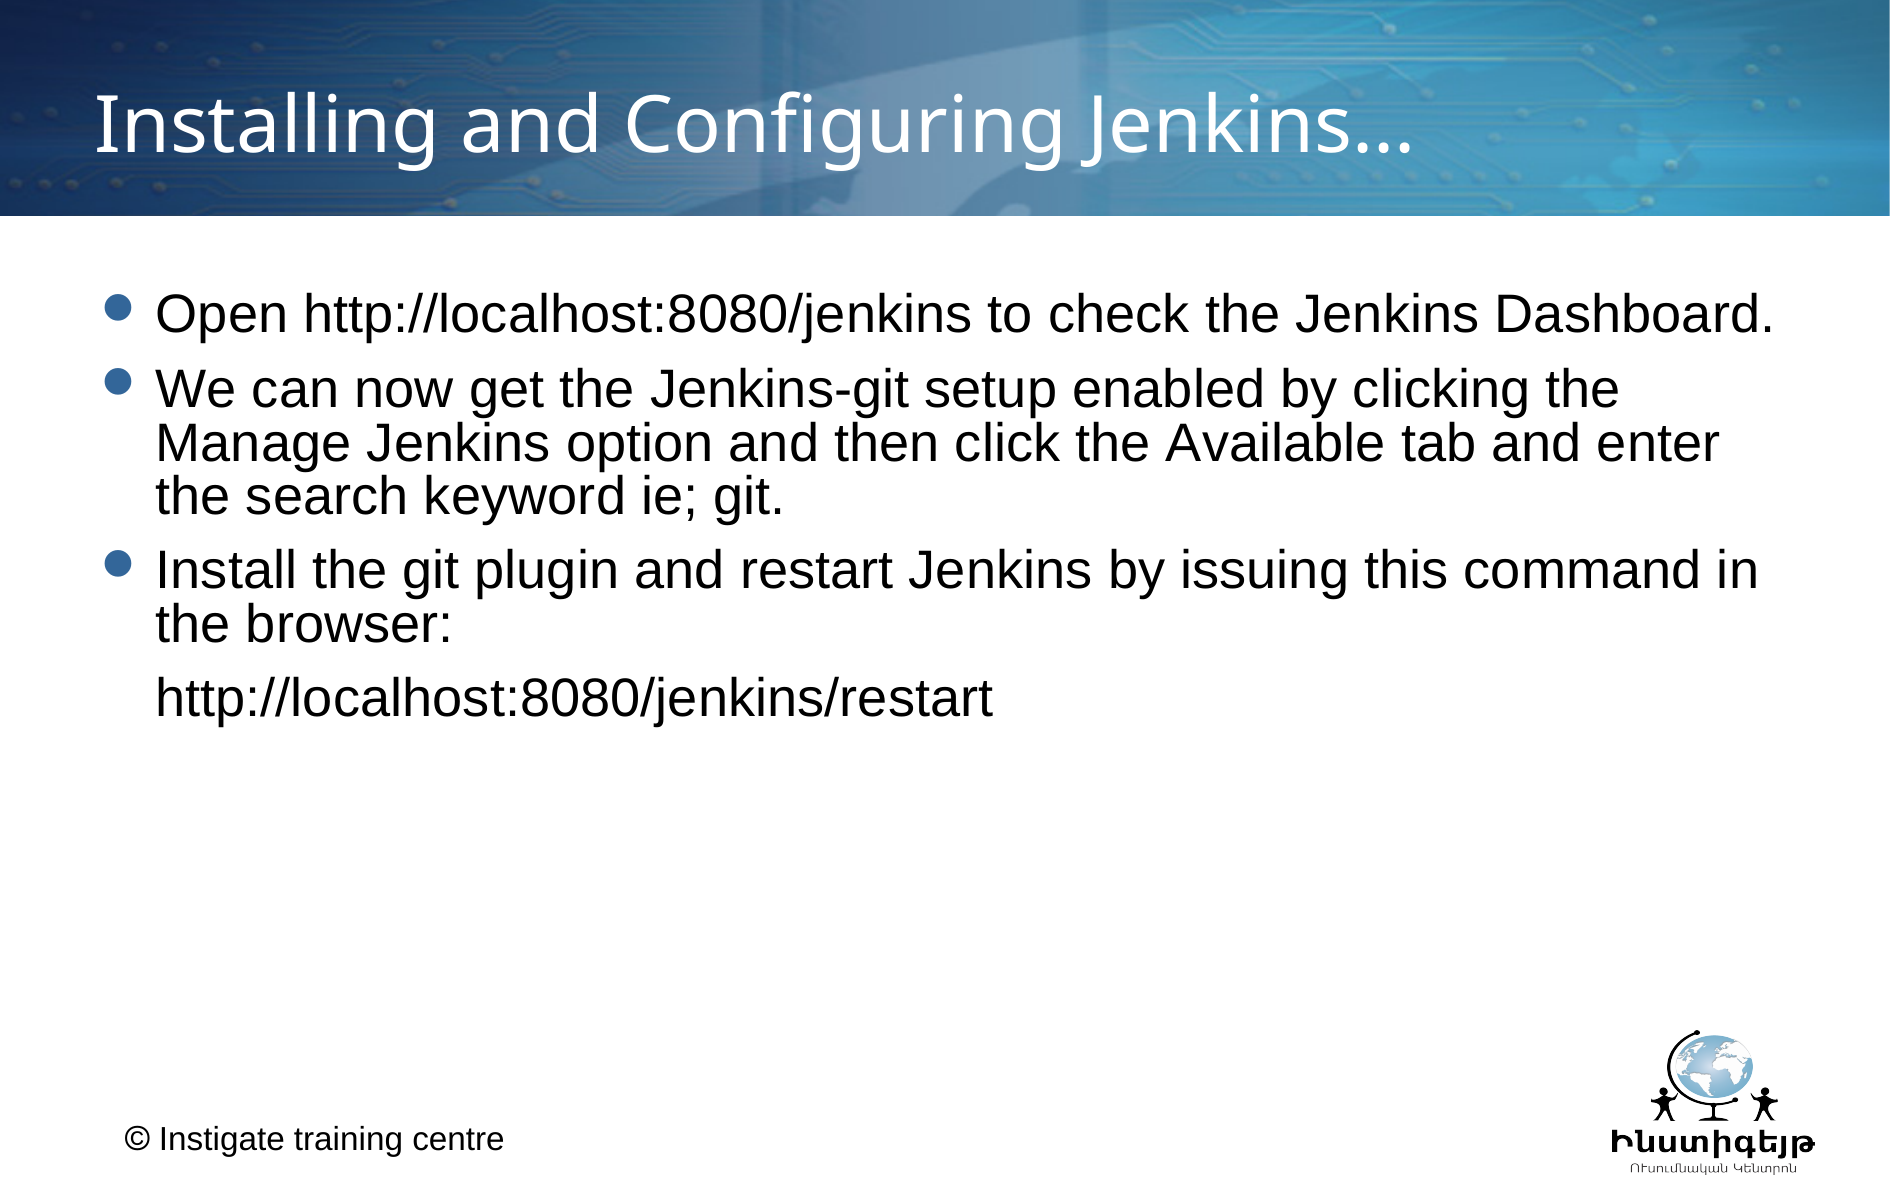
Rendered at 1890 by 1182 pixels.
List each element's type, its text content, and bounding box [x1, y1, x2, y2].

picture [1612, 1030, 1815, 1175]
title Installing and Configuring Jenkins... [94, 47, 1793, 52]
list Open http://localhost:8080/jenkins to check the Jenkins Dashboard. We can now get the Jenkins-git setup enabled by clicking the Manage Jenkins option and then click the Available tab and enter the search keyword ie; git. Install the git plugin and restart Jenkins by issuing this command in the browser: http://localhost:8080/jenkins/restart [100, 289, 1801, 320]
picture [0, 0, 1890, 216]
